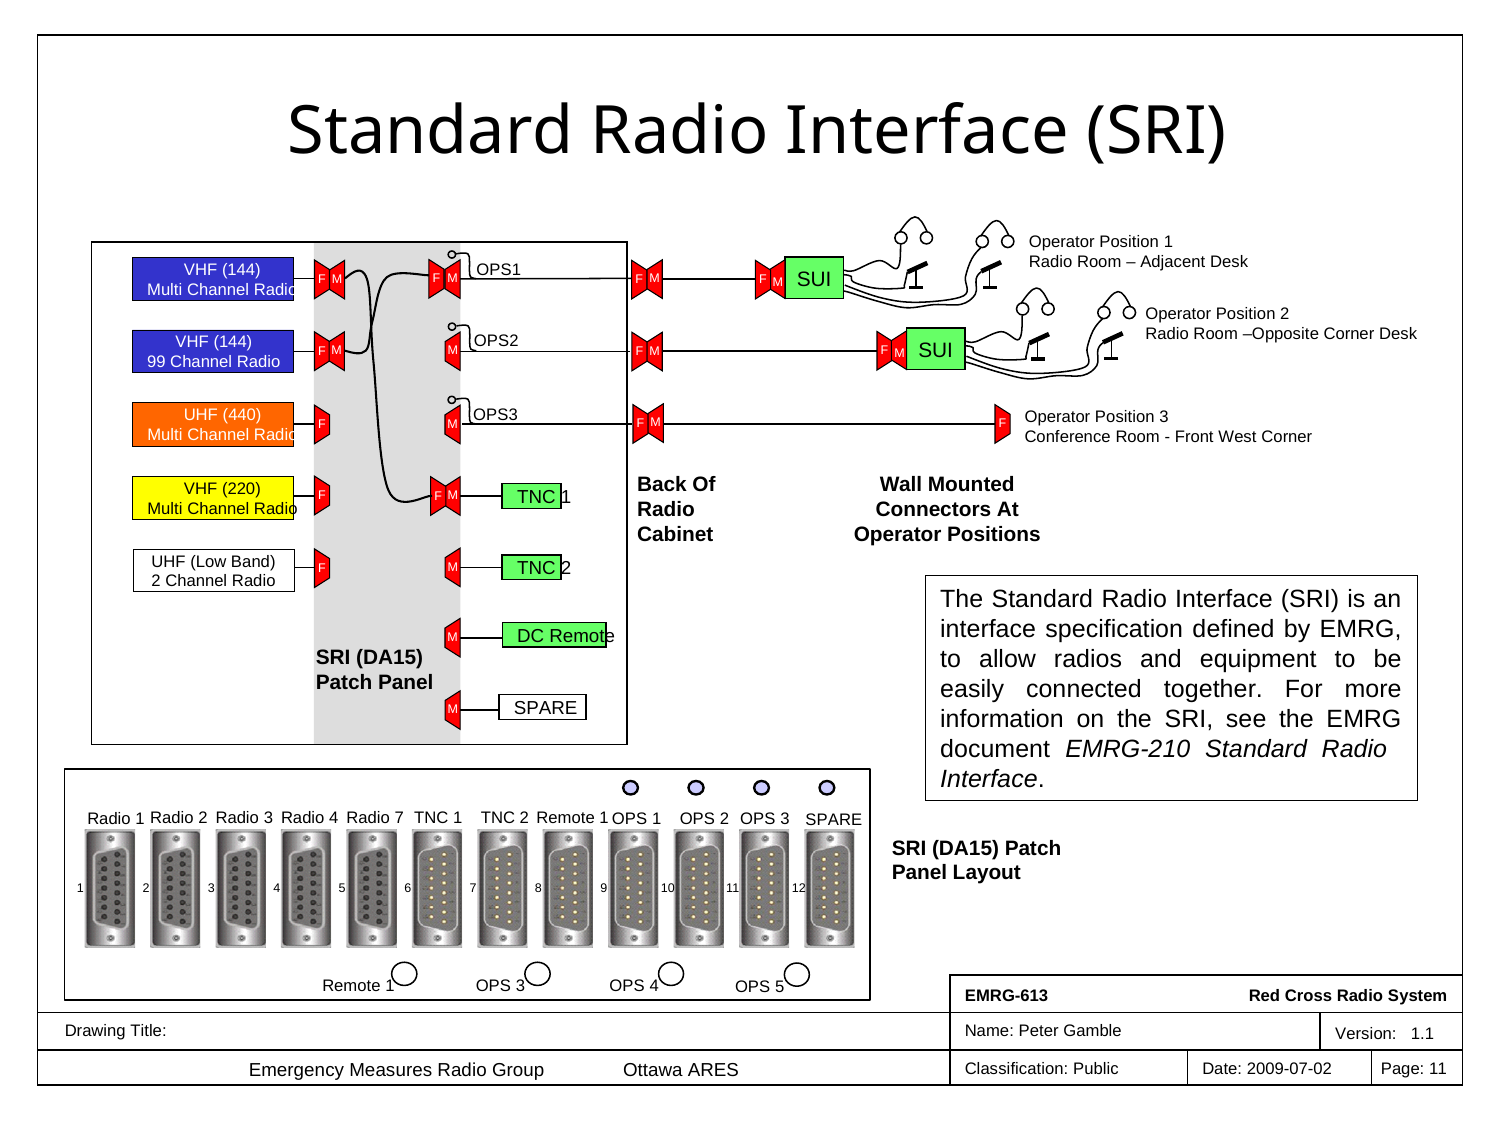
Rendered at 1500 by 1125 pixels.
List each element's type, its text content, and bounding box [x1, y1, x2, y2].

text_box Radio 4 [281, 806, 339, 827]
text_box [631, 259, 663, 299]
text_box OPS 1 [611, 807, 662, 828]
text_box [775, 259, 785, 266]
text_box Operator Position 2 Radio Room –Opposite Corner Desk [1130, 294, 1433, 351]
text_box 8 [534, 880, 543, 896]
text_box SPARE [805, 808, 863, 829]
text_box M [879, 337, 920, 368]
text_box SUI [920, 349, 929, 356]
text_box 6 [404, 880, 412, 896]
text_box M [447, 270, 458, 286]
text_box OPS 4 [609, 974, 659, 995]
text_box [896, 330, 907, 337]
text_box M [447, 487, 459, 503]
text_box 2 [142, 880, 150, 896]
text_box 3 [207, 880, 216, 896]
picture [215, 829, 266, 948]
text_box OPS 5 [735, 975, 785, 996]
text_box Operator Position 1 Radio Room – Adjacent Desk [1014, 222, 1264, 279]
text_box OPS 2 [679, 807, 730, 828]
text_box VHF (144) 99 Channel Radio [132, 329, 294, 373]
text_box [821, 783, 832, 793]
text_box VHF (144) Multi Channel Radio [132, 257, 294, 300]
text_box DC Remote [502, 622, 607, 648]
picture [804, 829, 855, 948]
text_box M [447, 558, 459, 574]
text_box 4 [273, 890, 280, 896]
text_box SUI [784, 257, 844, 299]
picture [346, 829, 397, 948]
picture [280, 829, 332, 948]
text_box [633, 403, 664, 444]
text_box OPS1 [461, 250, 537, 287]
picture [477, 829, 528, 948]
text_box VHF (220) Multi Channel Radio [132, 476, 294, 520]
text_box Radio 7 [346, 806, 404, 827]
text_box 5 [338, 880, 346, 896]
text_box M [447, 415, 458, 431]
picture [608, 829, 659, 948]
text_box F [757, 271, 769, 287]
text_box OPS 3 [740, 807, 790, 828]
text_box F [316, 486, 328, 503]
text_box OPS 3 [475, 974, 526, 995]
text_box Emergency Measures Radio Group Ottawa ARES [50, 1049, 938, 1086]
text_box Back Of Radio Cabinet [622, 463, 769, 554]
text_box F [316, 270, 328, 286]
text_box M [761, 266, 799, 297]
text_box 11 [726, 880, 741, 896]
text_box Radio 3 [215, 806, 274, 827]
text_box Wall Mounted Connectors At Operator Positions [833, 463, 1061, 554]
text_box F [997, 415, 1008, 431]
text_box M [649, 342, 661, 358]
text_box F [634, 271, 645, 287]
text_box TNC 2 [480, 806, 530, 827]
picture [673, 829, 724, 948]
text_box OPS2 [459, 322, 534, 359]
text_box M [447, 701, 459, 717]
text_box SRI (DA15) Patch Panel Layout [877, 826, 1124, 892]
text_box M [650, 414, 662, 430]
text_box Remote 1 [322, 974, 396, 995]
text_box TNC 1 [502, 483, 562, 509]
text_box 7 [469, 880, 477, 896]
picture [411, 829, 463, 948]
text_box 12 [791, 880, 806, 896]
text_box TNC 2 [502, 554, 562, 580]
text_box F [316, 415, 328, 431]
text_box UHF (Low Band) 2 Channel Radio [133, 548, 295, 592]
picture [542, 829, 593, 948]
text_box [755, 260, 771, 299]
text_box M [649, 270, 661, 286]
text_box UHF (440) Multi Channel Radio [132, 402, 294, 446]
text_box [631, 332, 663, 371]
text_box F [316, 342, 328, 358]
text_box Radio 1 [87, 807, 145, 828]
picture [739, 829, 790, 948]
text_box [313, 243, 461, 744]
text_box OPS3 [458, 396, 533, 432]
text_box M [331, 270, 343, 286]
text_box 9 [600, 880, 608, 896]
text_box [690, 783, 702, 793]
picture [150, 829, 201, 948]
text_box F [634, 342, 645, 358]
text_box F [635, 415, 646, 431]
text_box M [331, 342, 343, 358]
text_box M [447, 342, 459, 358]
text_box SPARE [498, 694, 587, 720]
text_box The Standard Radio Interface (SRI) is an interface specification defined by EMRG, to allow radios and equipment to be easily connected together. For more information on the SRI, see the EMRG document EMRG-210 Standard Radio Interface. [925, 575, 1418, 801]
text_box Operator Position 3 Conference Room - Front West Corner [1009, 397, 1328, 454]
text_box F [432, 487, 444, 503]
text_box [756, 783, 767, 793]
text_box Remote 1 [536, 806, 610, 827]
text_box [877, 331, 886, 371]
text_box Page: <number> [1362, 1049, 1463, 1086]
text_box [995, 404, 1011, 444]
text_box F [431, 270, 442, 286]
text_box 10 [660, 880, 675, 896]
text_box SRI (DA15) Patch Panel [301, 636, 449, 702]
text_box F [316, 559, 328, 575]
picture [84, 829, 136, 948]
text_box TNC 1 [414, 806, 463, 827]
text_box 1 [76, 880, 84, 896]
text_box Radio 2 [150, 806, 208, 827]
text_box M [447, 628, 458, 644]
text_box Standard Radio Interface (SRI) [120, 32, 1396, 221]
text_box SUI [906, 328, 966, 370]
text_box 4 [273, 880, 280, 889]
text_box [625, 783, 636, 793]
